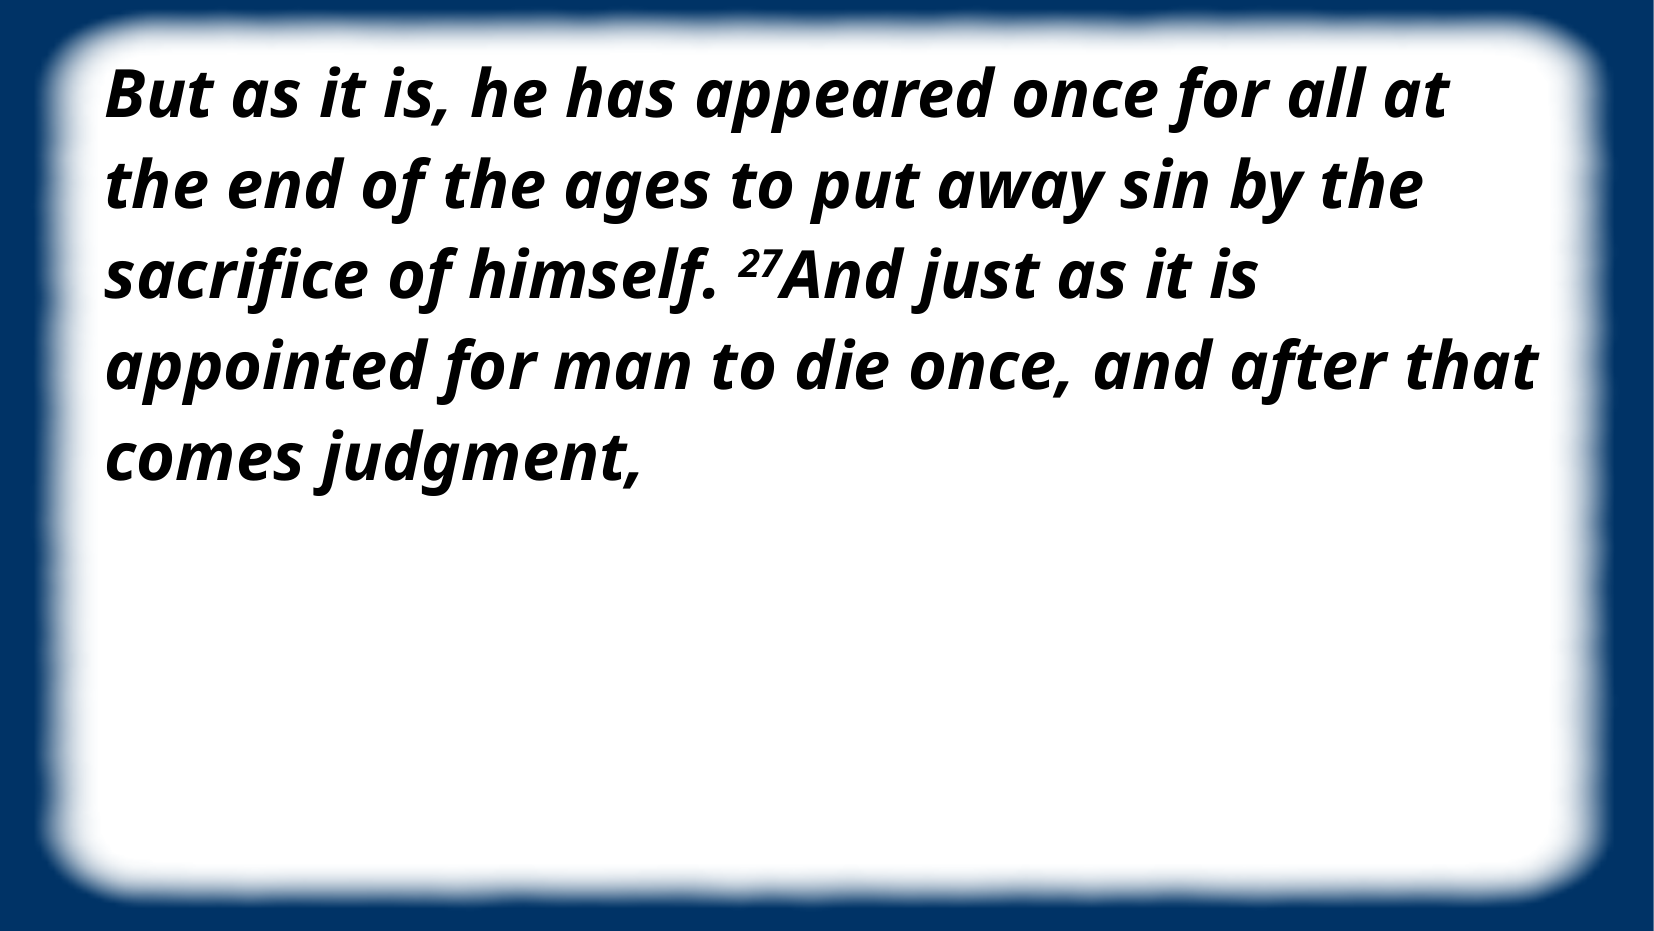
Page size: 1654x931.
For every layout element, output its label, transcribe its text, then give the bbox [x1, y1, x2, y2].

text_box But as it is, he has appeared once for all at the end of the ages to put away sin by the sacrifice of himself. 27And just as it is appointed for man to die once, and after that comes judgment, [90, 38, 1561, 409]
picture [0, 0, 1654, 931]
